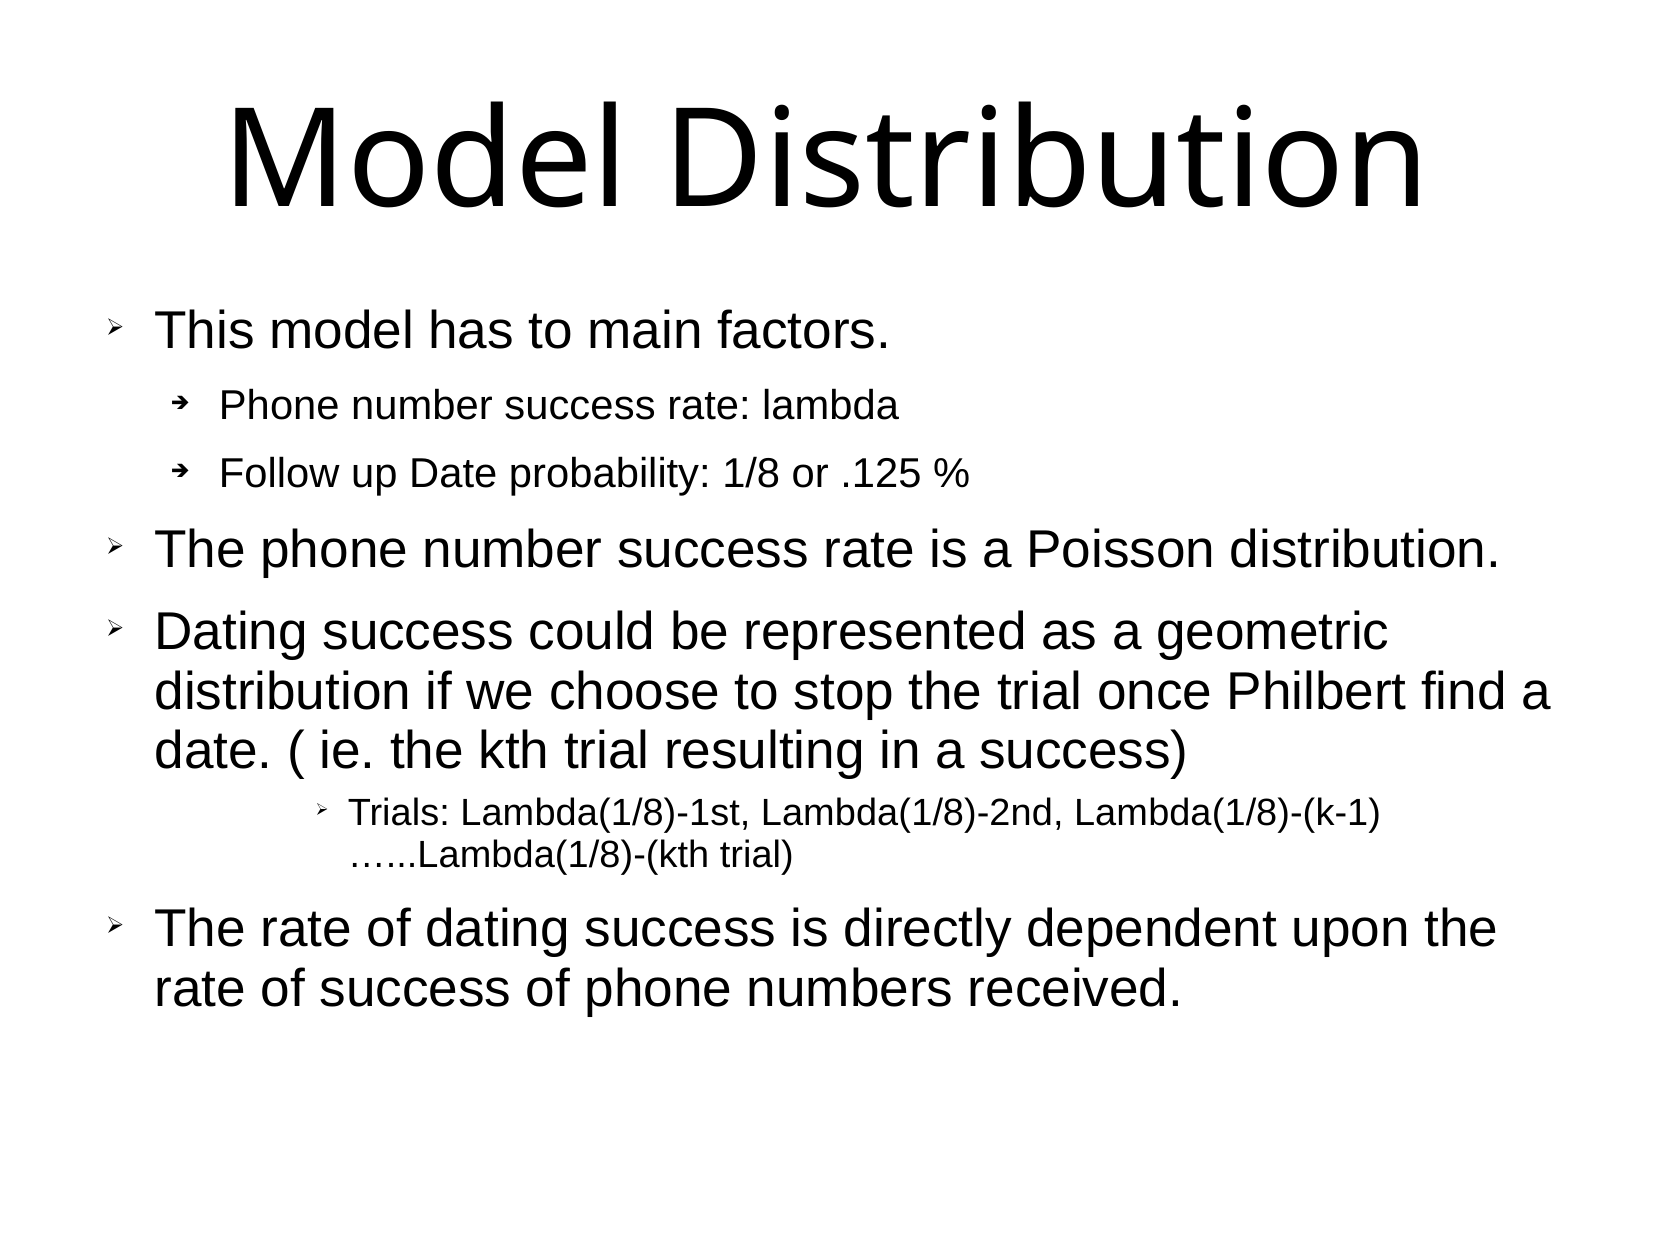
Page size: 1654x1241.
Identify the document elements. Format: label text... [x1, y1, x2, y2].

list This model has to main factors. Phone number success rate: lambda Follow up Date probability: 1/8 or .125 % The phone number success rate is a Poisson distribution. Dating success could be represented as a geometric distribution if we choose to stop the trial once Philbert find a date. ( ie. the kth trial resulting in a success) Trials: Lambda(1/8)-1st, Lambda(1/8)-2nd, Lambda(1/8)-(k-1)…...Lambda(1/8)-(kth trial) The rate of dating success is directly dependent upon the rate of success of phone numbers received. [90, 300, 1579, 1021]
title Model Distribution [82, 15, 1571, 291]
